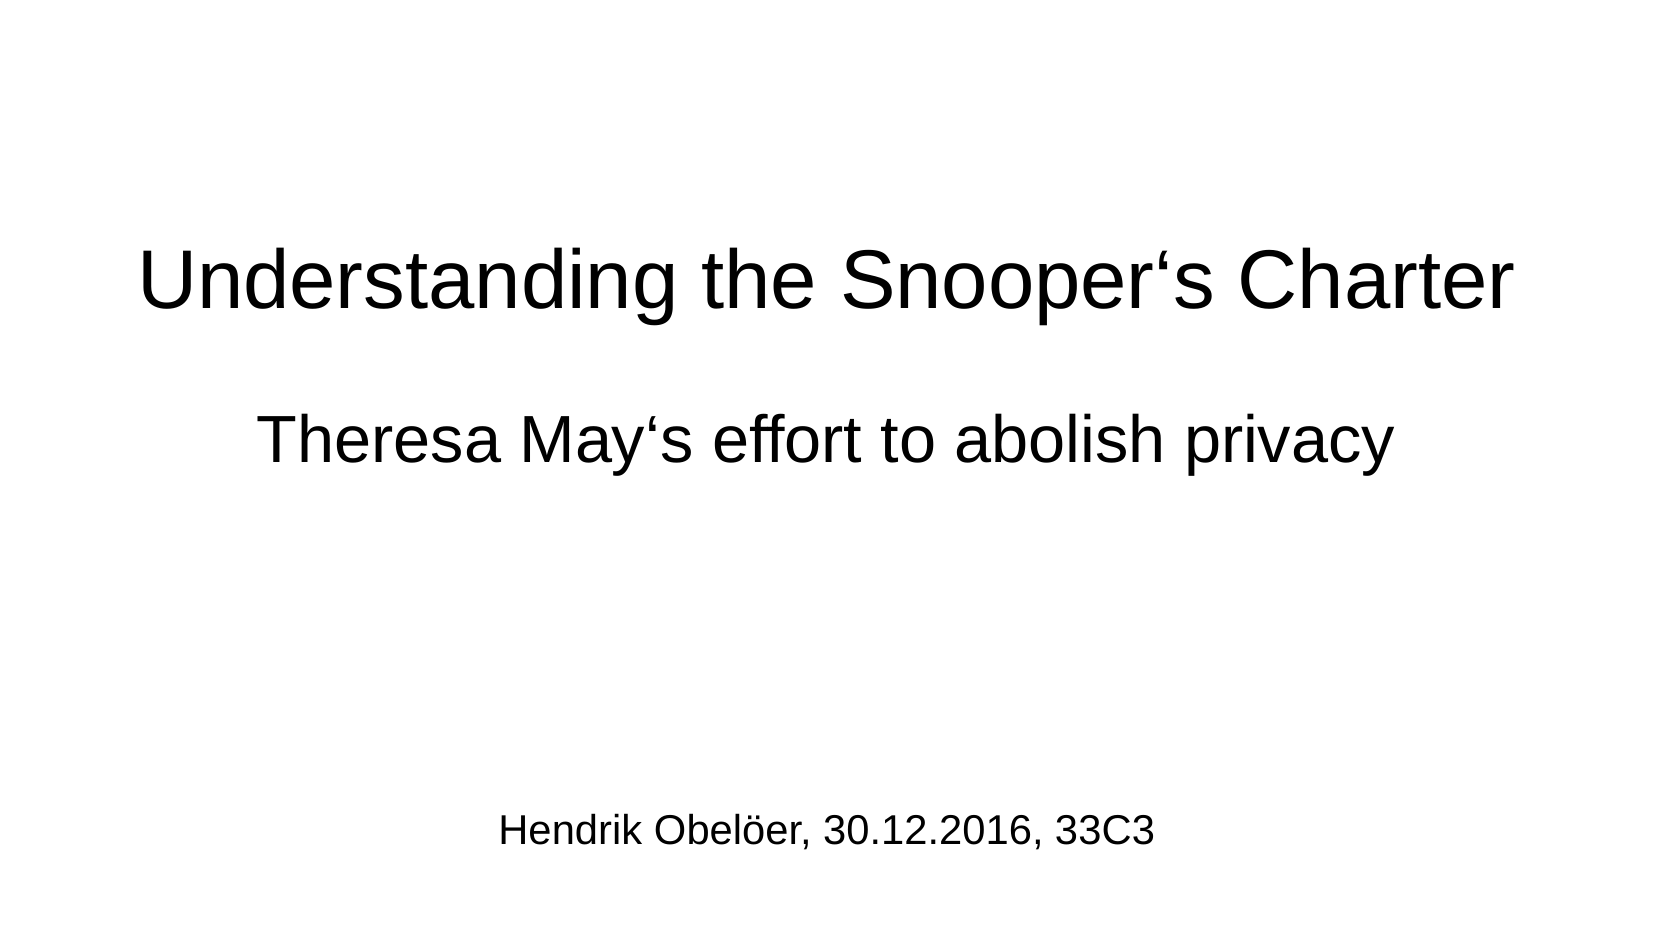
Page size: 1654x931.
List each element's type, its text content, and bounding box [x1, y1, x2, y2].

title Understanding the Snooper‘s Charter [82, 202, 1571, 358]
text_box Hendrik Obelöer, 30.12.2016, 33C3 [82, 767, 1571, 893]
subtitle Theresa May‘s effort to abolish privacy [82, 377, 1571, 502]
